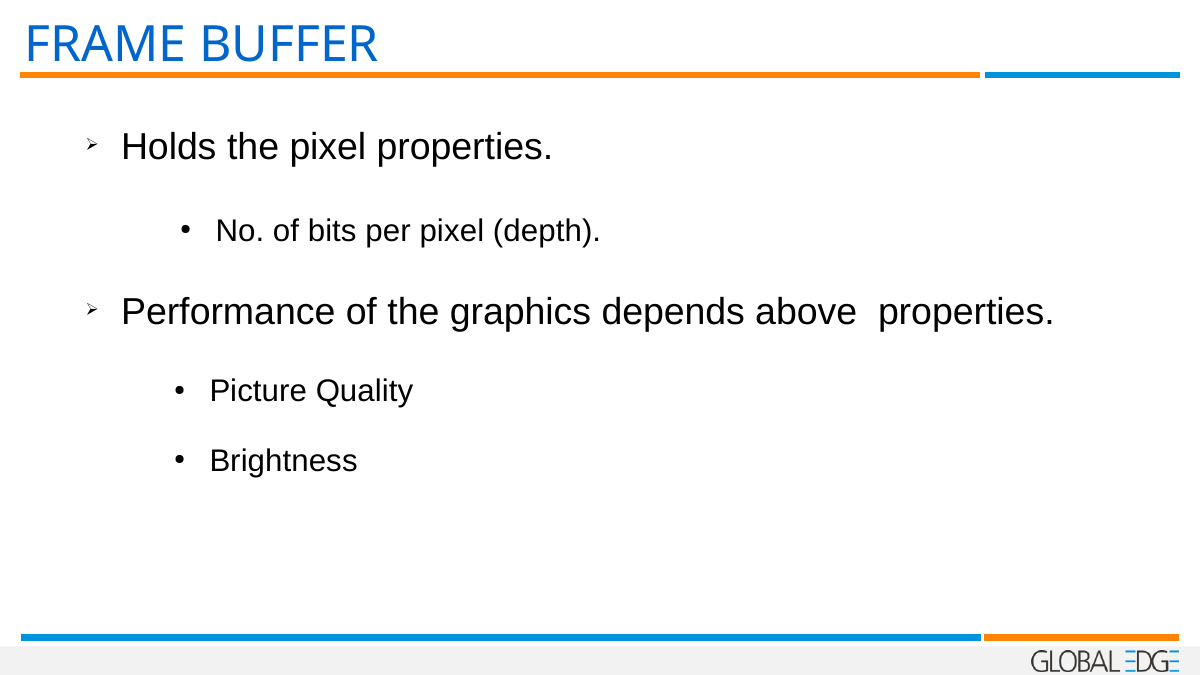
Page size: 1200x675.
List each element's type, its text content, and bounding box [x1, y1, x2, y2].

text_box Performance of the graphics depends above properties. [70, 283, 1111, 341]
text_box Holds the pixel properties. [70, 118, 886, 175]
text_box No. of bits per pixel (depth). [165, 171, 875, 257]
text_box Picture Quality Brightness [159, 366, 1081, 487]
picture [1031, 650, 1179, 672]
title FRAME BUFFER [24, 12, 1100, 72]
